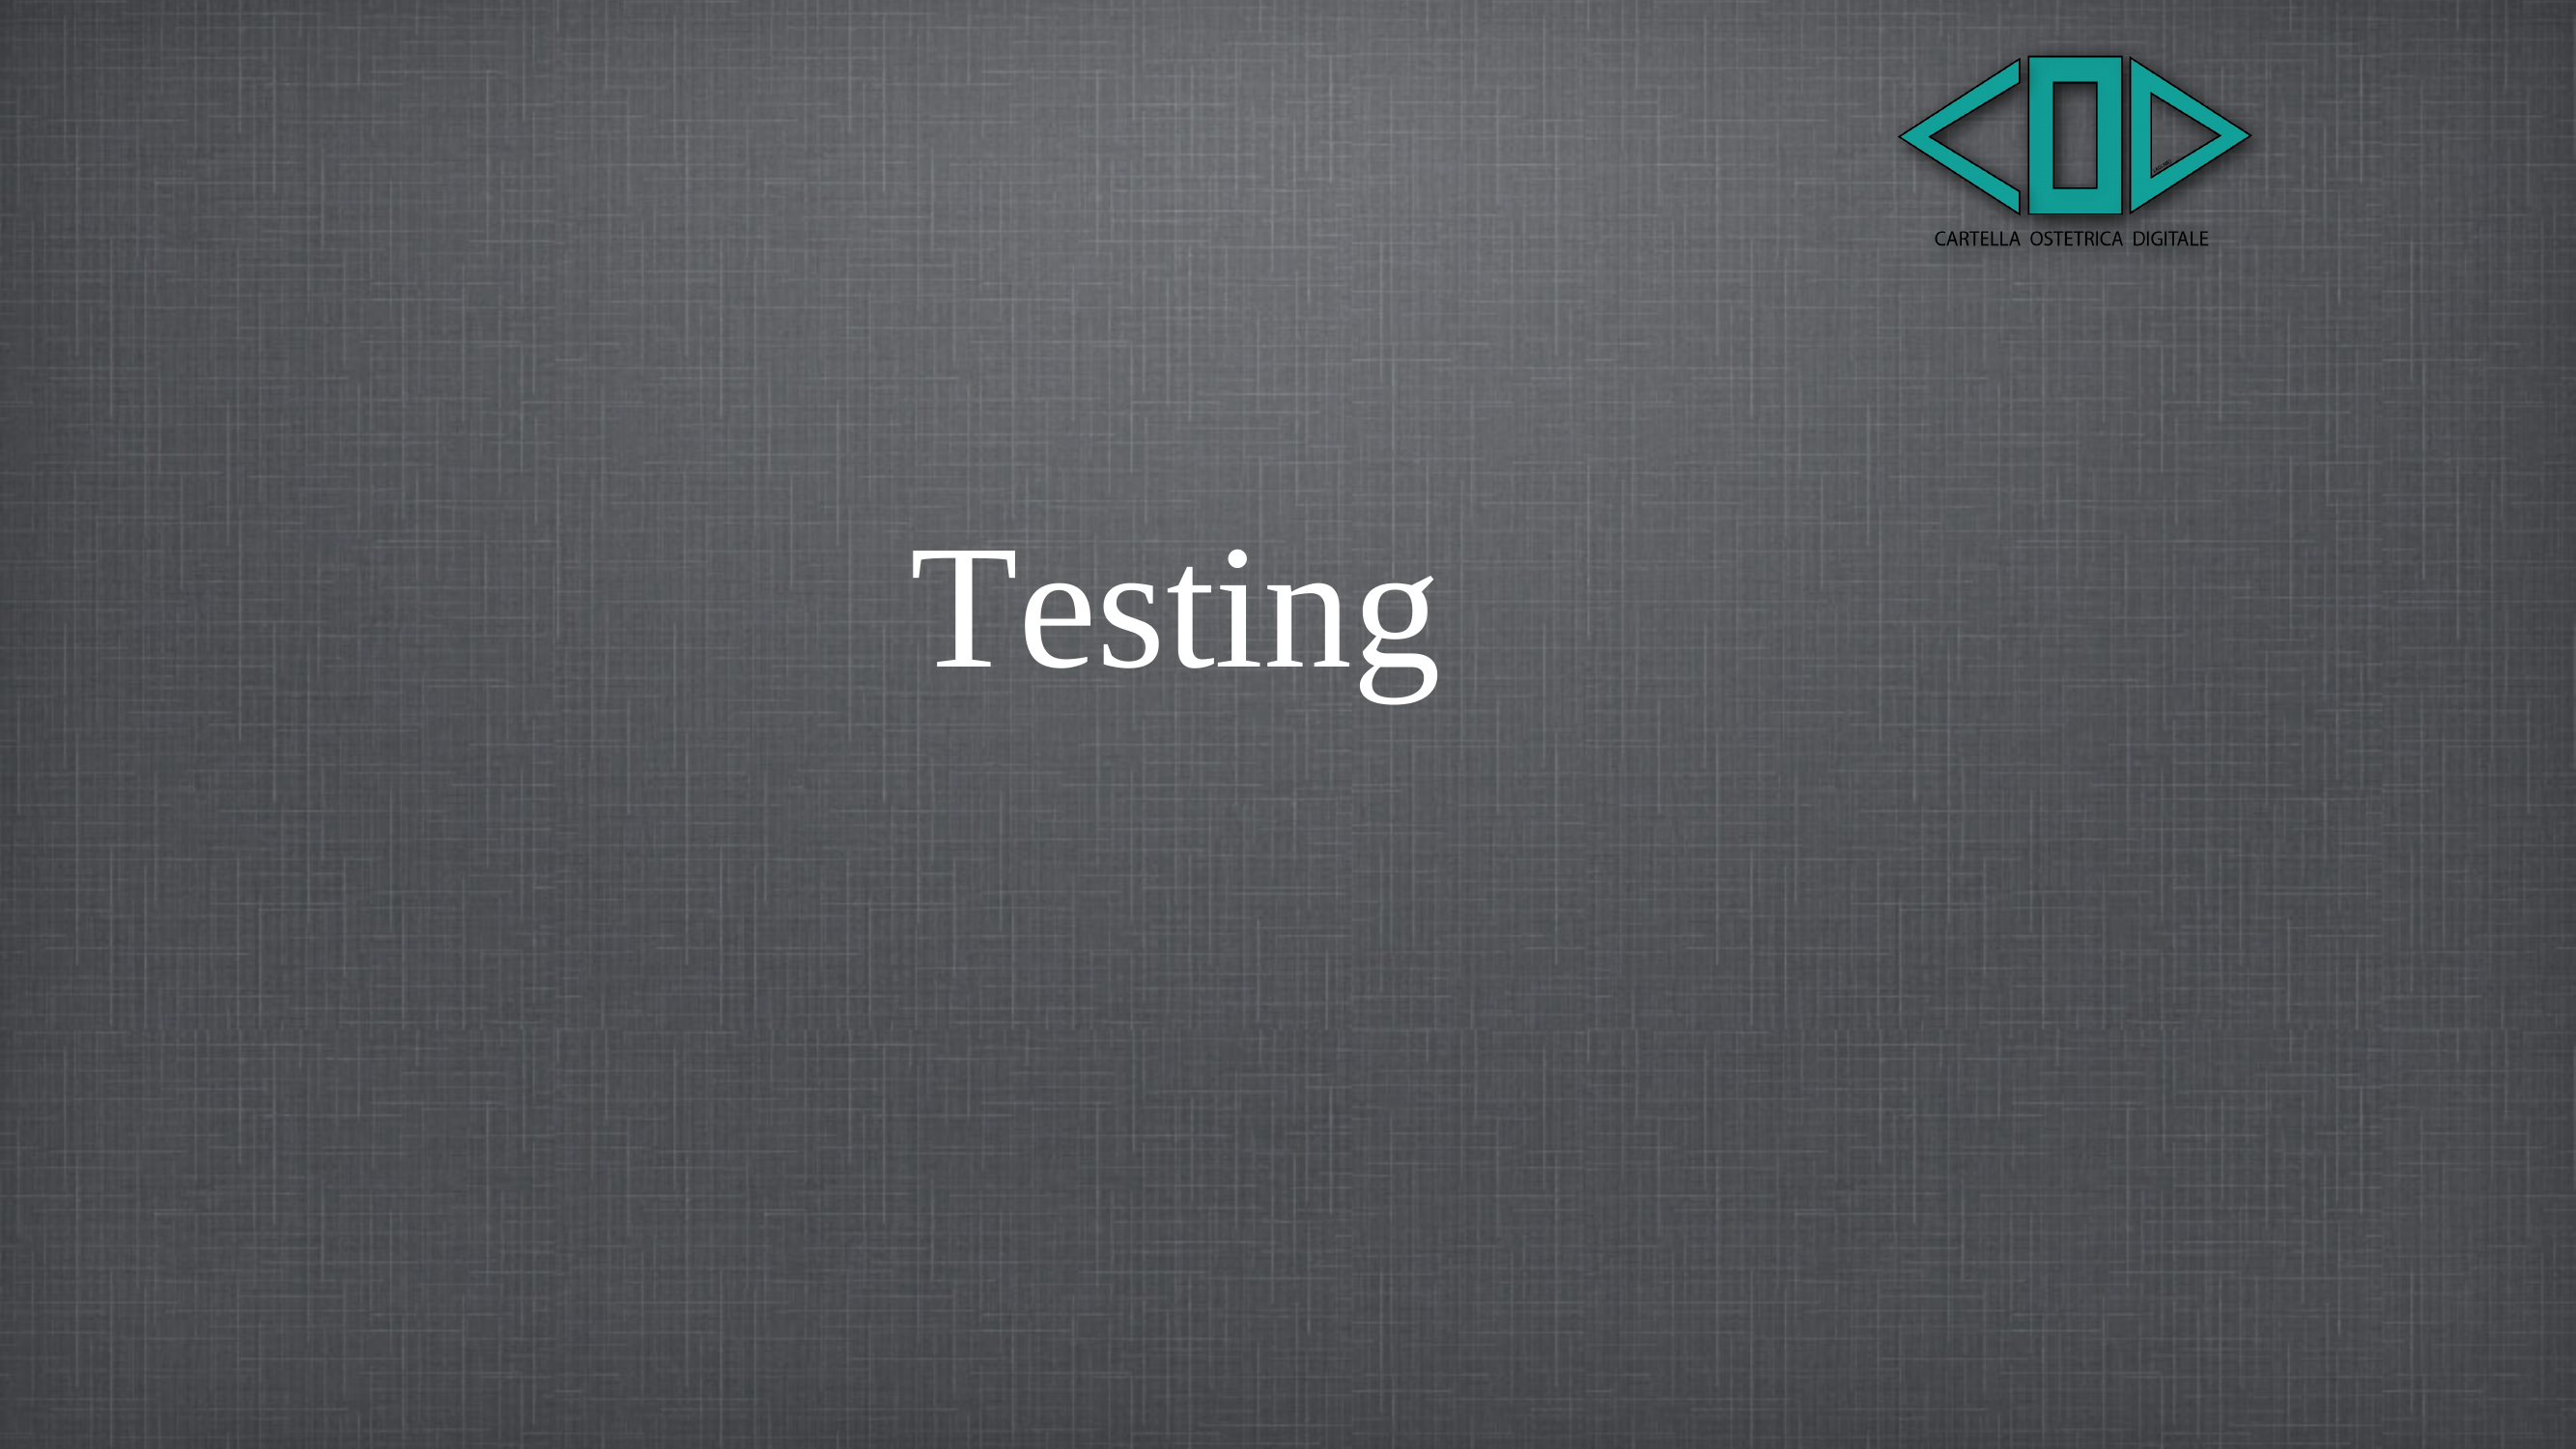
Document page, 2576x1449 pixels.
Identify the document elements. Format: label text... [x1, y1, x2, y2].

text_box Testing [359, 543, 2038, 765]
picture [0, 0, 2576, 1449]
